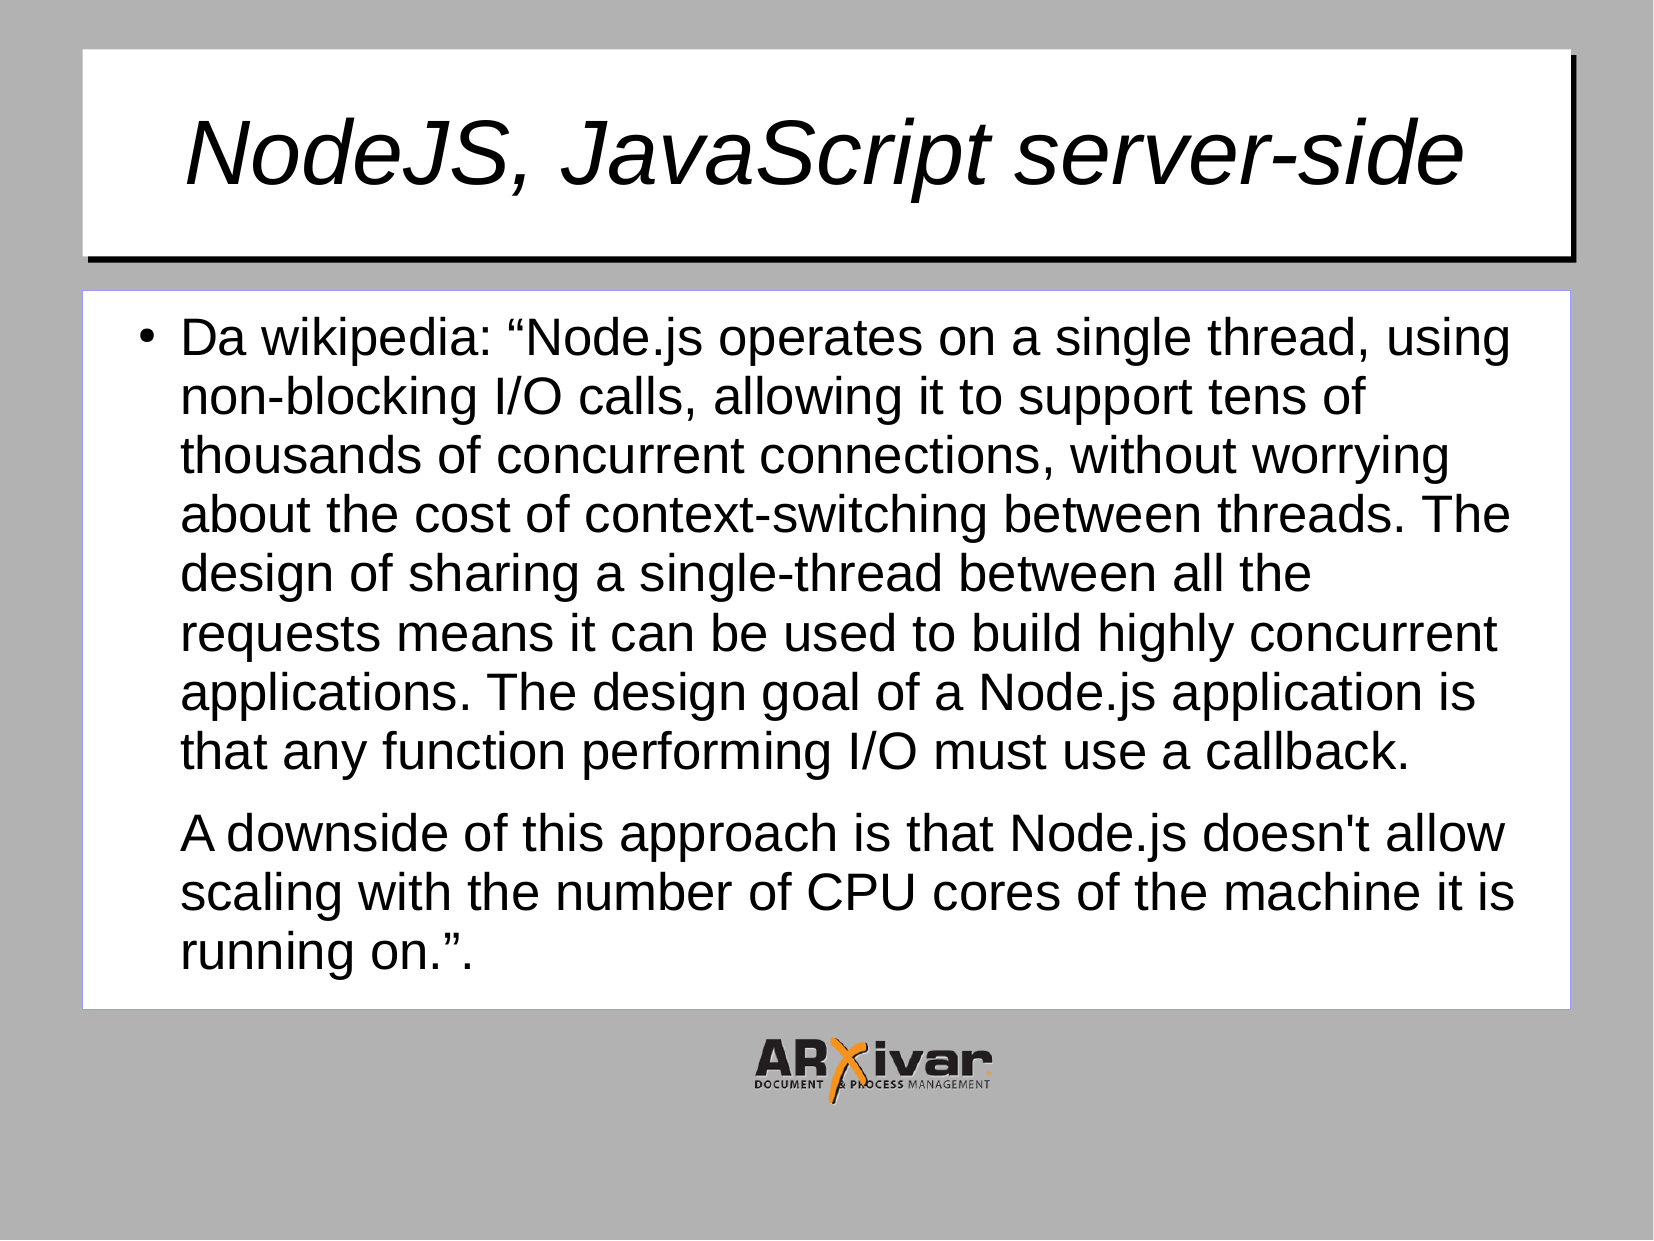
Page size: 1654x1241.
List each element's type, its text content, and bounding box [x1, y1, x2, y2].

picture [755, 1031, 993, 1111]
list Da wikipedia: “Node.js operates on a single thread, using non-blocking I/O calls, allowing it to support tens of thousands of concurrent connections, without worrying about the cost of context-switching between threads. The design of sharing a single-thread between all the requests means it can be used to build highly concurrent applications. The design goal of a Node.js application is that any function performing I/O must use a callback. A downside of this approach is that Node.js doesn't allow scaling with the number of CPU cores of the machine it is running on.”. [82, 290, 1571, 1010]
title NodeJS, JavaScript server-side [82, 49, 1571, 257]
